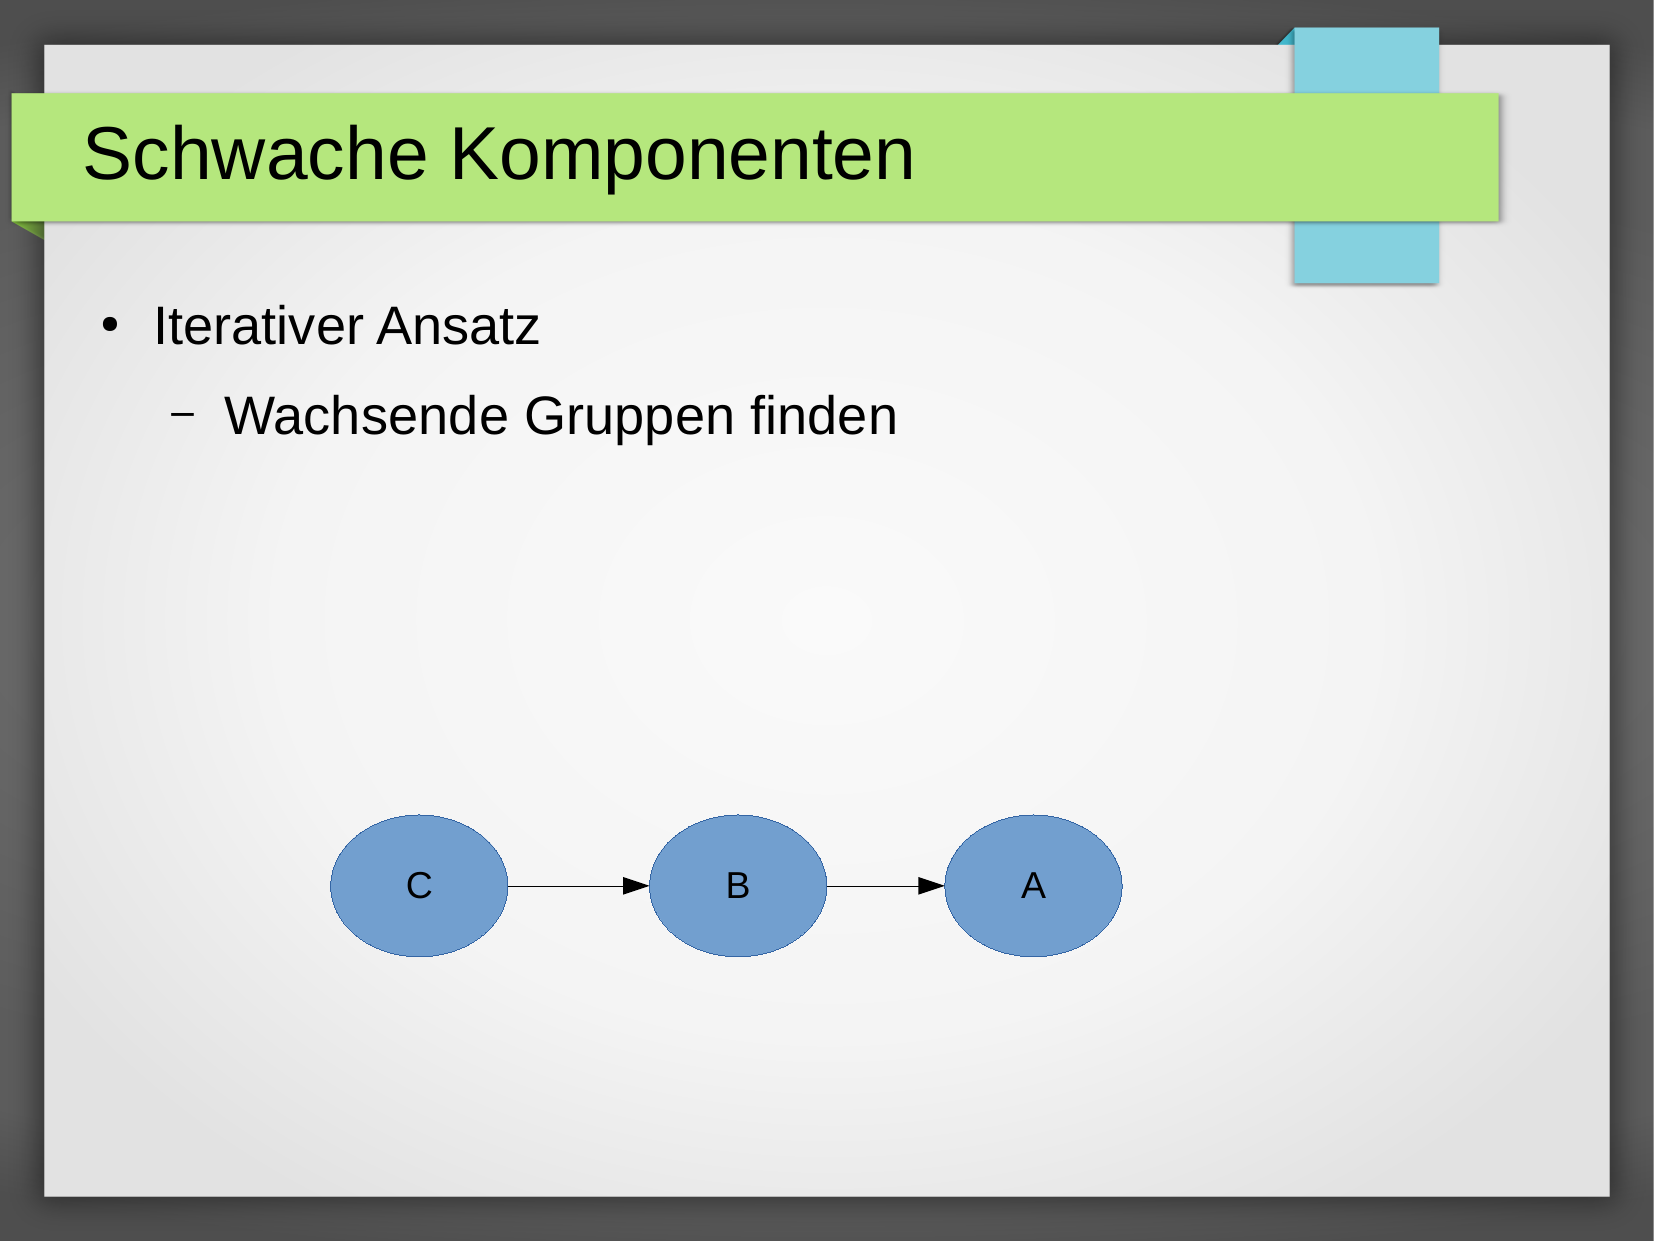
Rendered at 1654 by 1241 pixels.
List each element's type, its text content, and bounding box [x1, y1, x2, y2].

picture [0, 0, 1654, 1241]
text_box C [330, 814, 508, 957]
text_box A [944, 814, 1123, 957]
list Iterativer Ansatz Wachsende Gruppen finden [82, 295, 1571, 615]
text_box B [649, 814, 827, 957]
title Schwache Komponenten [82, 94, 1264, 213]
